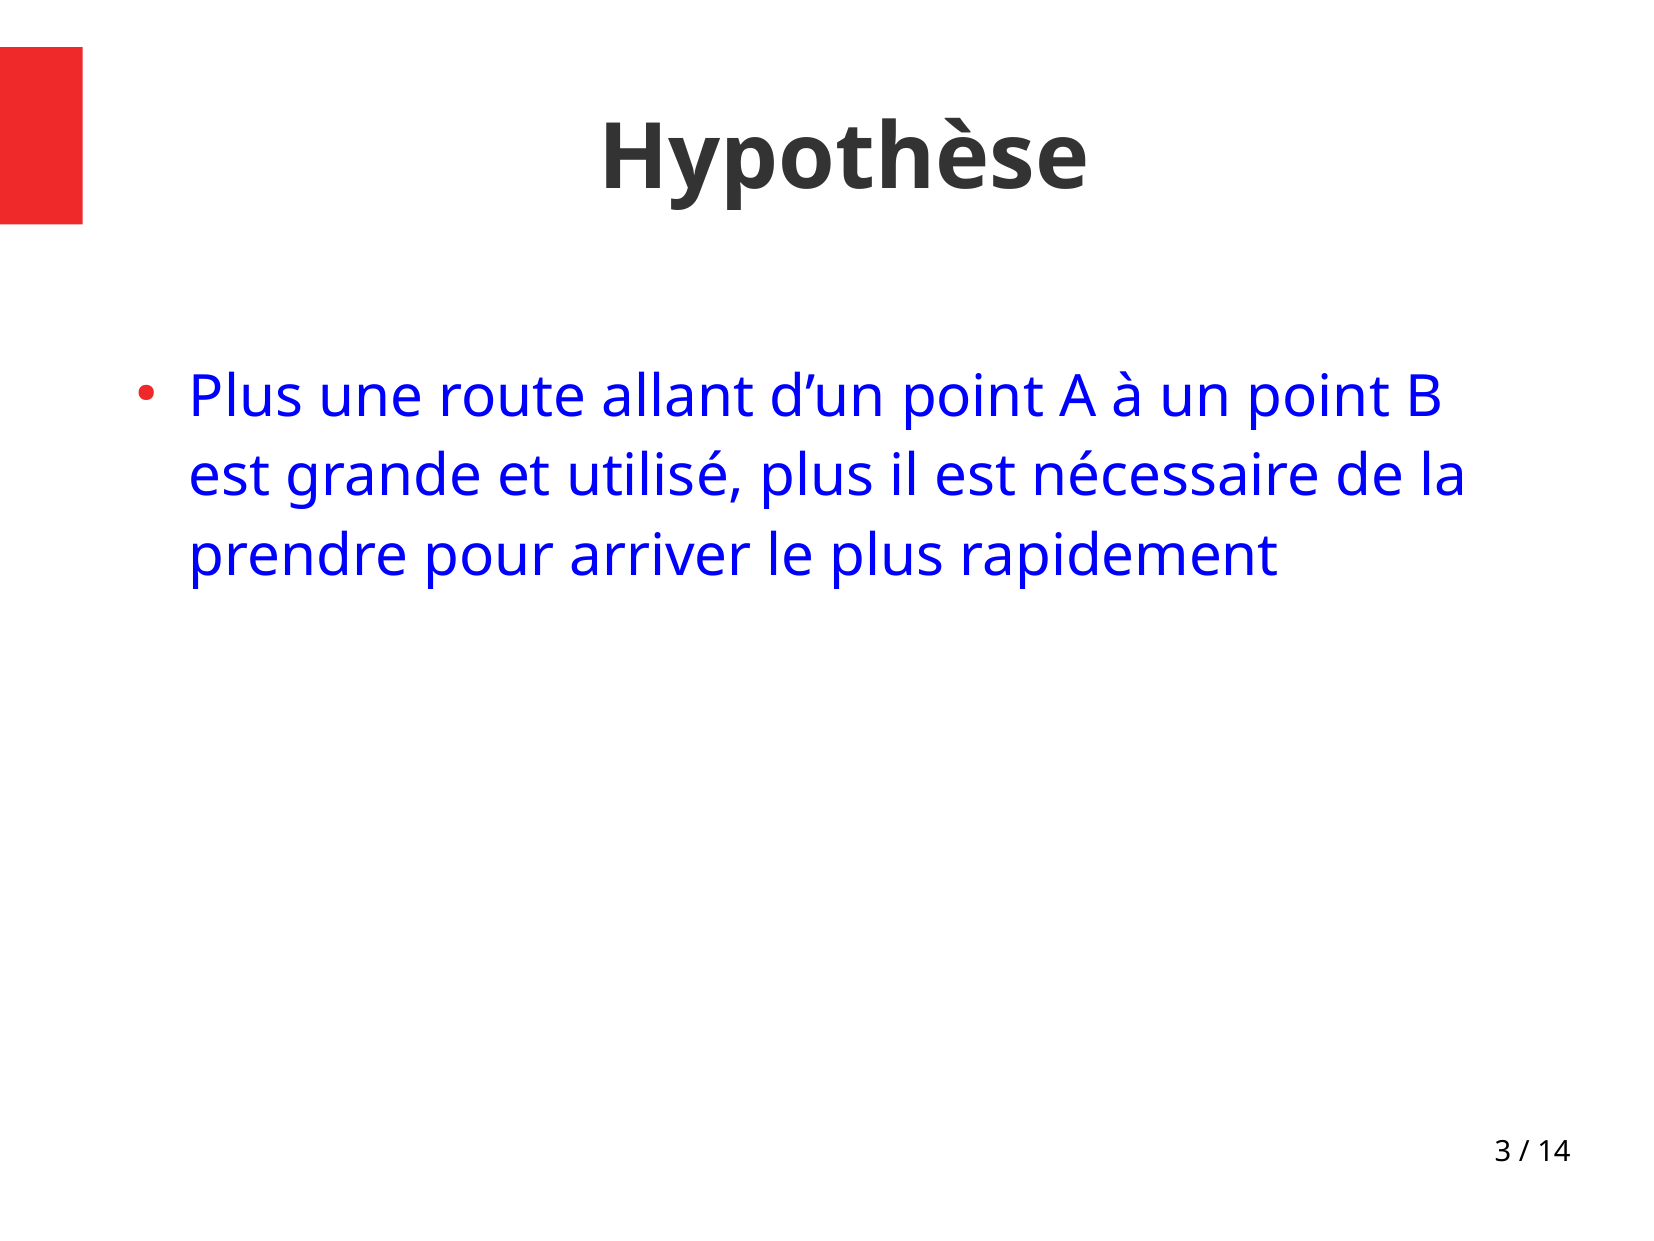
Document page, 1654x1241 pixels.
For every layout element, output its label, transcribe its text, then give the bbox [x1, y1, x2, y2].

title Hypothèse [118, 49, 1571, 257]
list Plus une route allant d’un point A à un point B est grande et utilisé, plus il est nécessaire de la prendre pour arriver le plus rapidement [118, 354, 1536, 1074]
